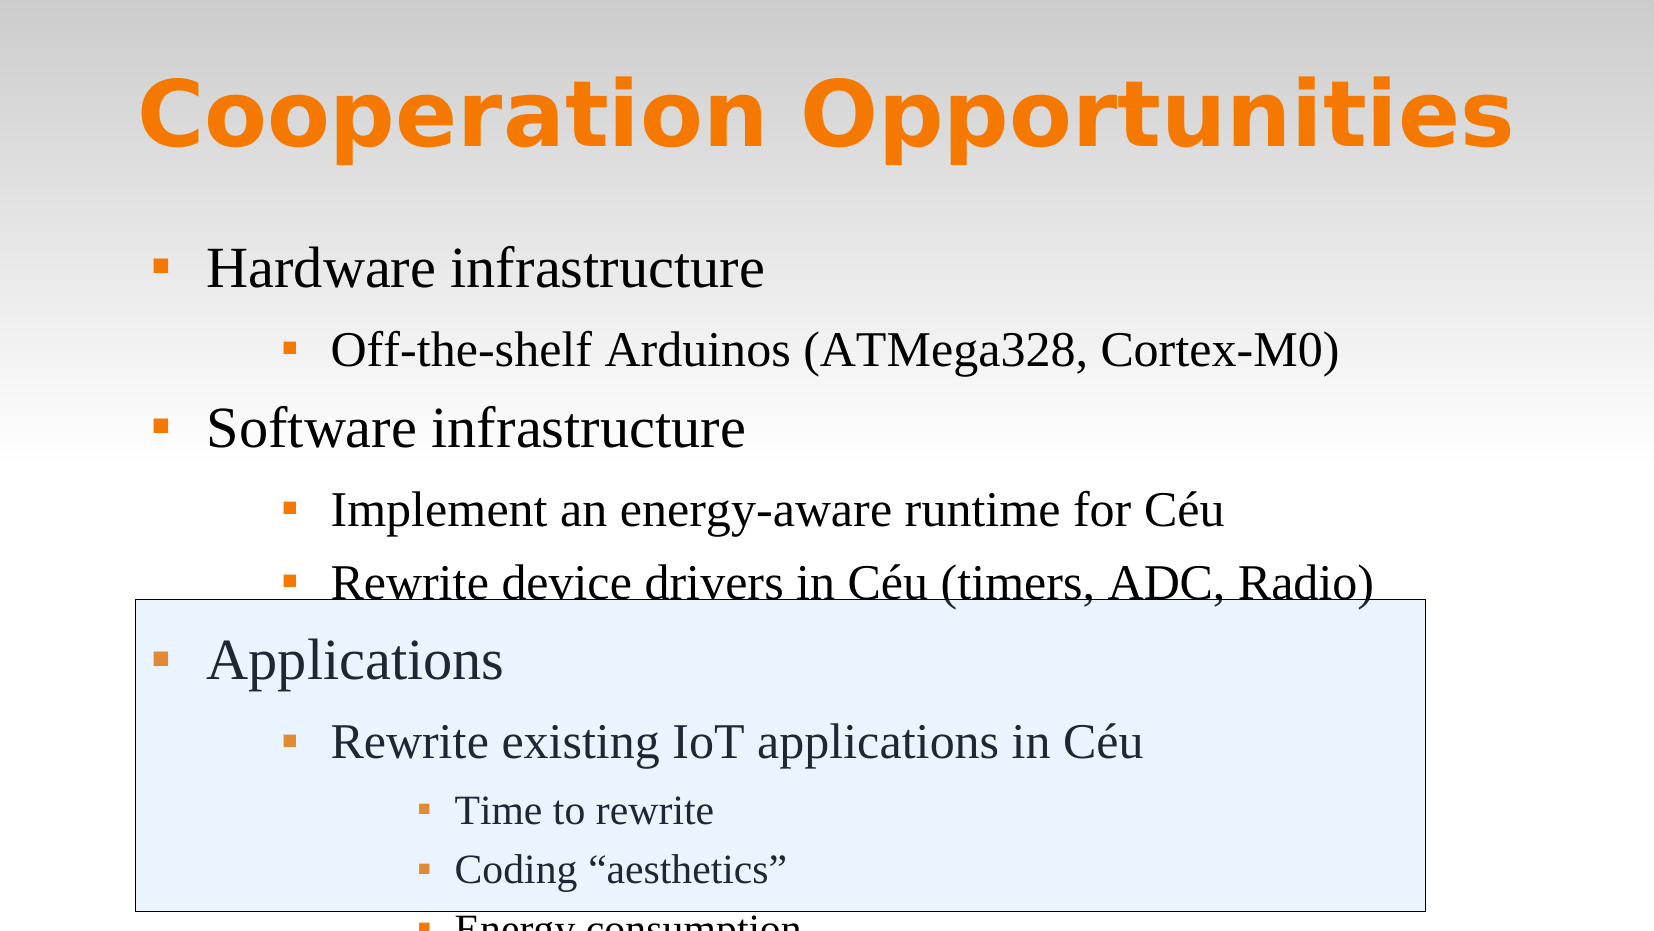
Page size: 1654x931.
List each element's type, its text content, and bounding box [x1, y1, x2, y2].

title Cooperation Opportunities [82, 37, 1571, 193]
list Hardware infrastructure Off-the-shelf Arduinos (ATMega328, Cortex-M0) Software infrastructure Implement an energy-aware runtime for Céu Rewrite device drivers in Céu (timers, ADC, Radio) Applications Rewrite existing IoT applications in Céu Time to rewrite Coding “aesthetics” Energy consumption [82, 235, 1538, 931]
text_box [135, 599, 1426, 912]
